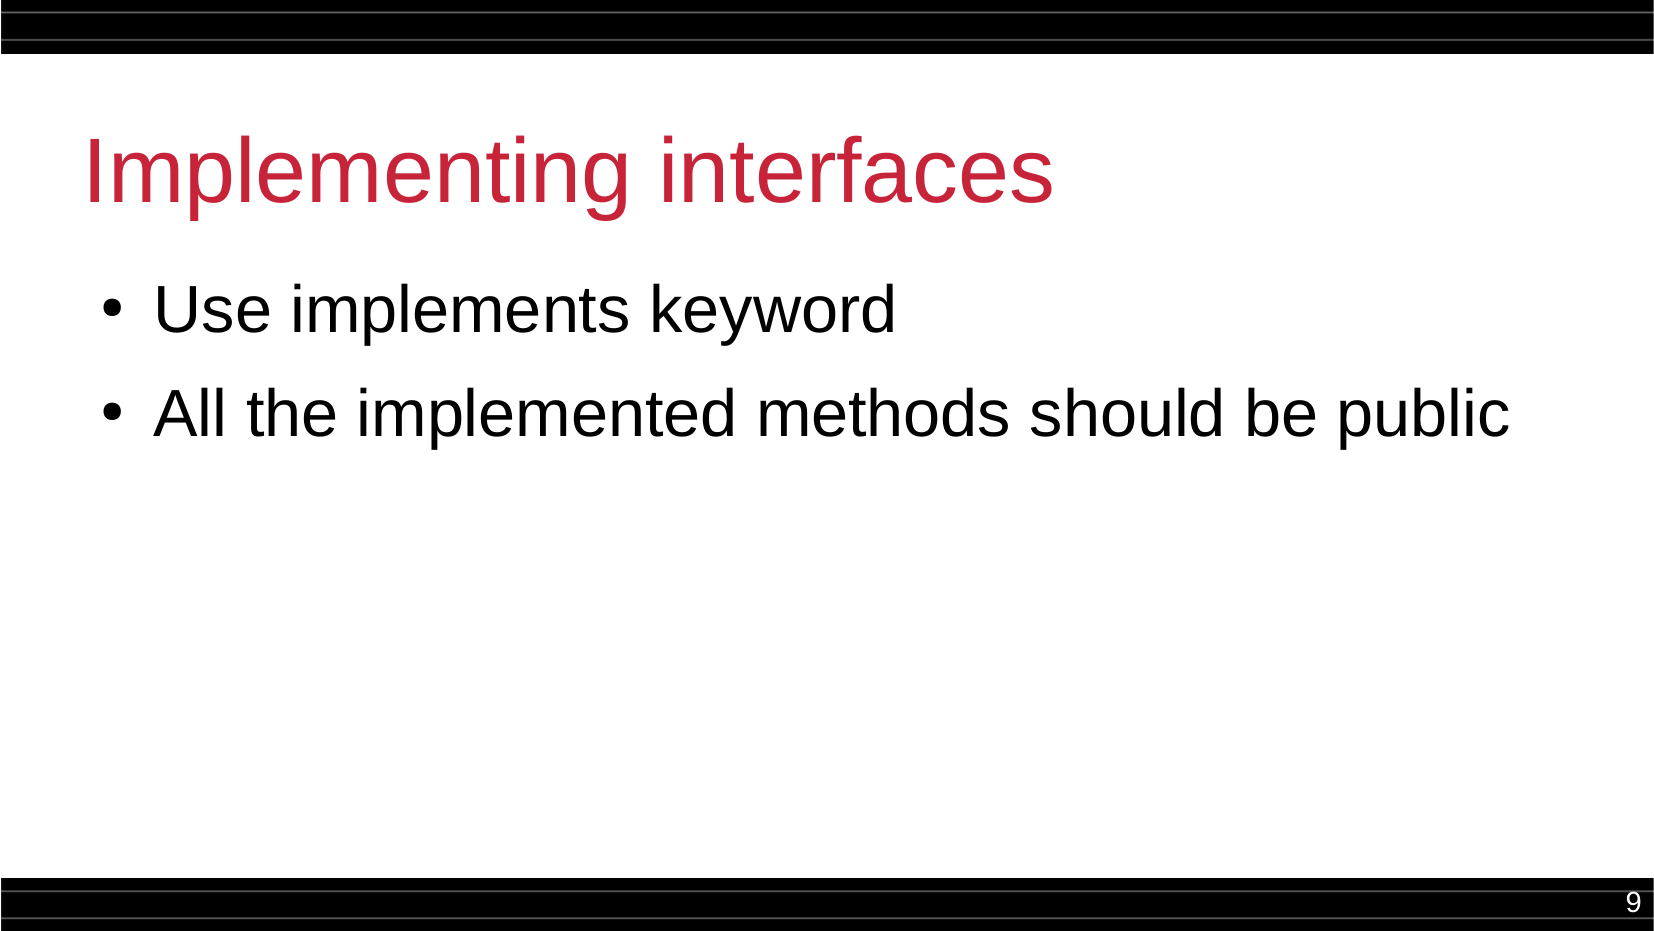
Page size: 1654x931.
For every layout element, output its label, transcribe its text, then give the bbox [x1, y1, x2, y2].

title Implementing interfaces [82, 92, 1571, 249]
list Use implements keyword All the implemented methods should be public [82, 271, 1571, 758]
picture [1, 878, 1654, 931]
picture [1, 0, 1654, 54]
